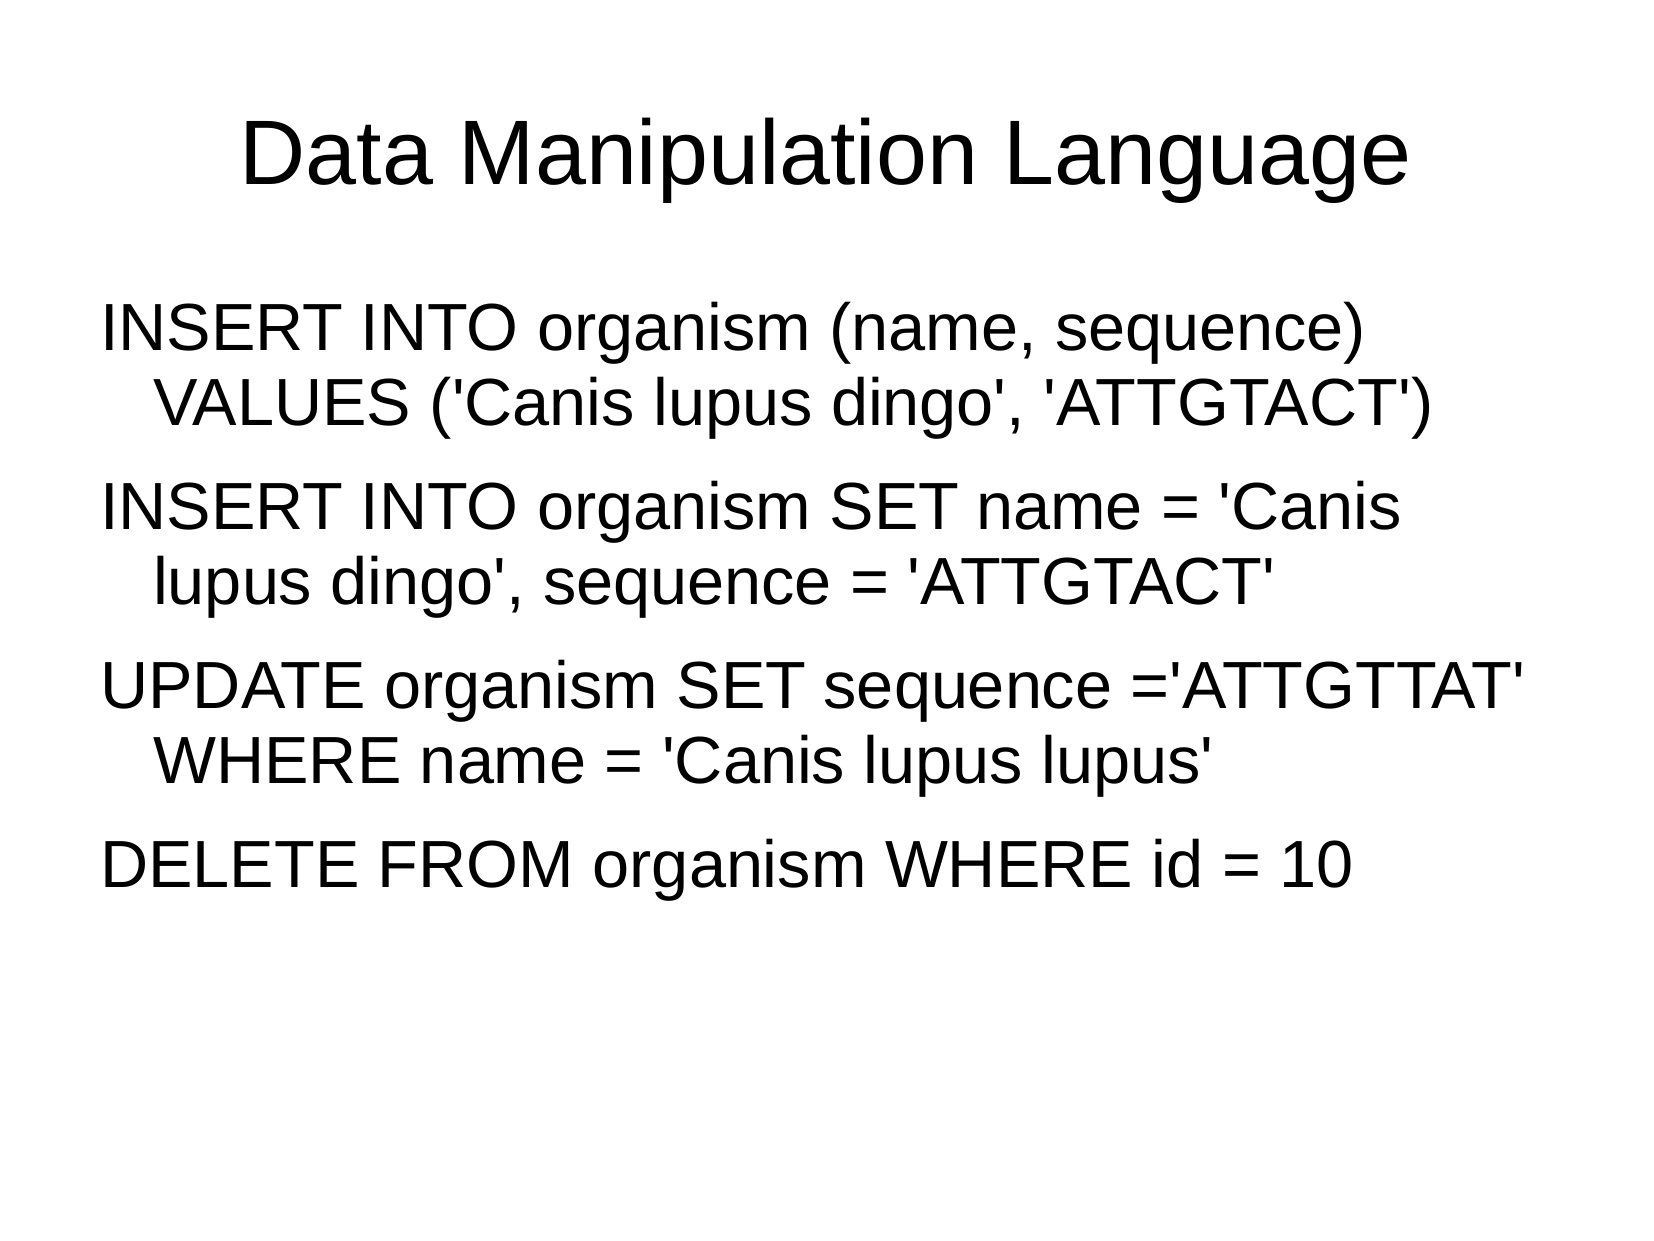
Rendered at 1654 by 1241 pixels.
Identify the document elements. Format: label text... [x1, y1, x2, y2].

list INSERT INTO organism (name, sequence) VALUES ('Canis lupus dingo', 'ATTGTACT') INSERT INTO organism SET name = 'Canis lupus dingo', sequence = 'ATTGTACT' UPDATE organism SET sequence ='ATTGTTAT' WHERE name = 'Canis lupus lupus' DELETE FROM organism WHERE id = 10 [82, 290, 1571, 1094]
title Data Manipulation Language [82, 56, 1571, 249]
